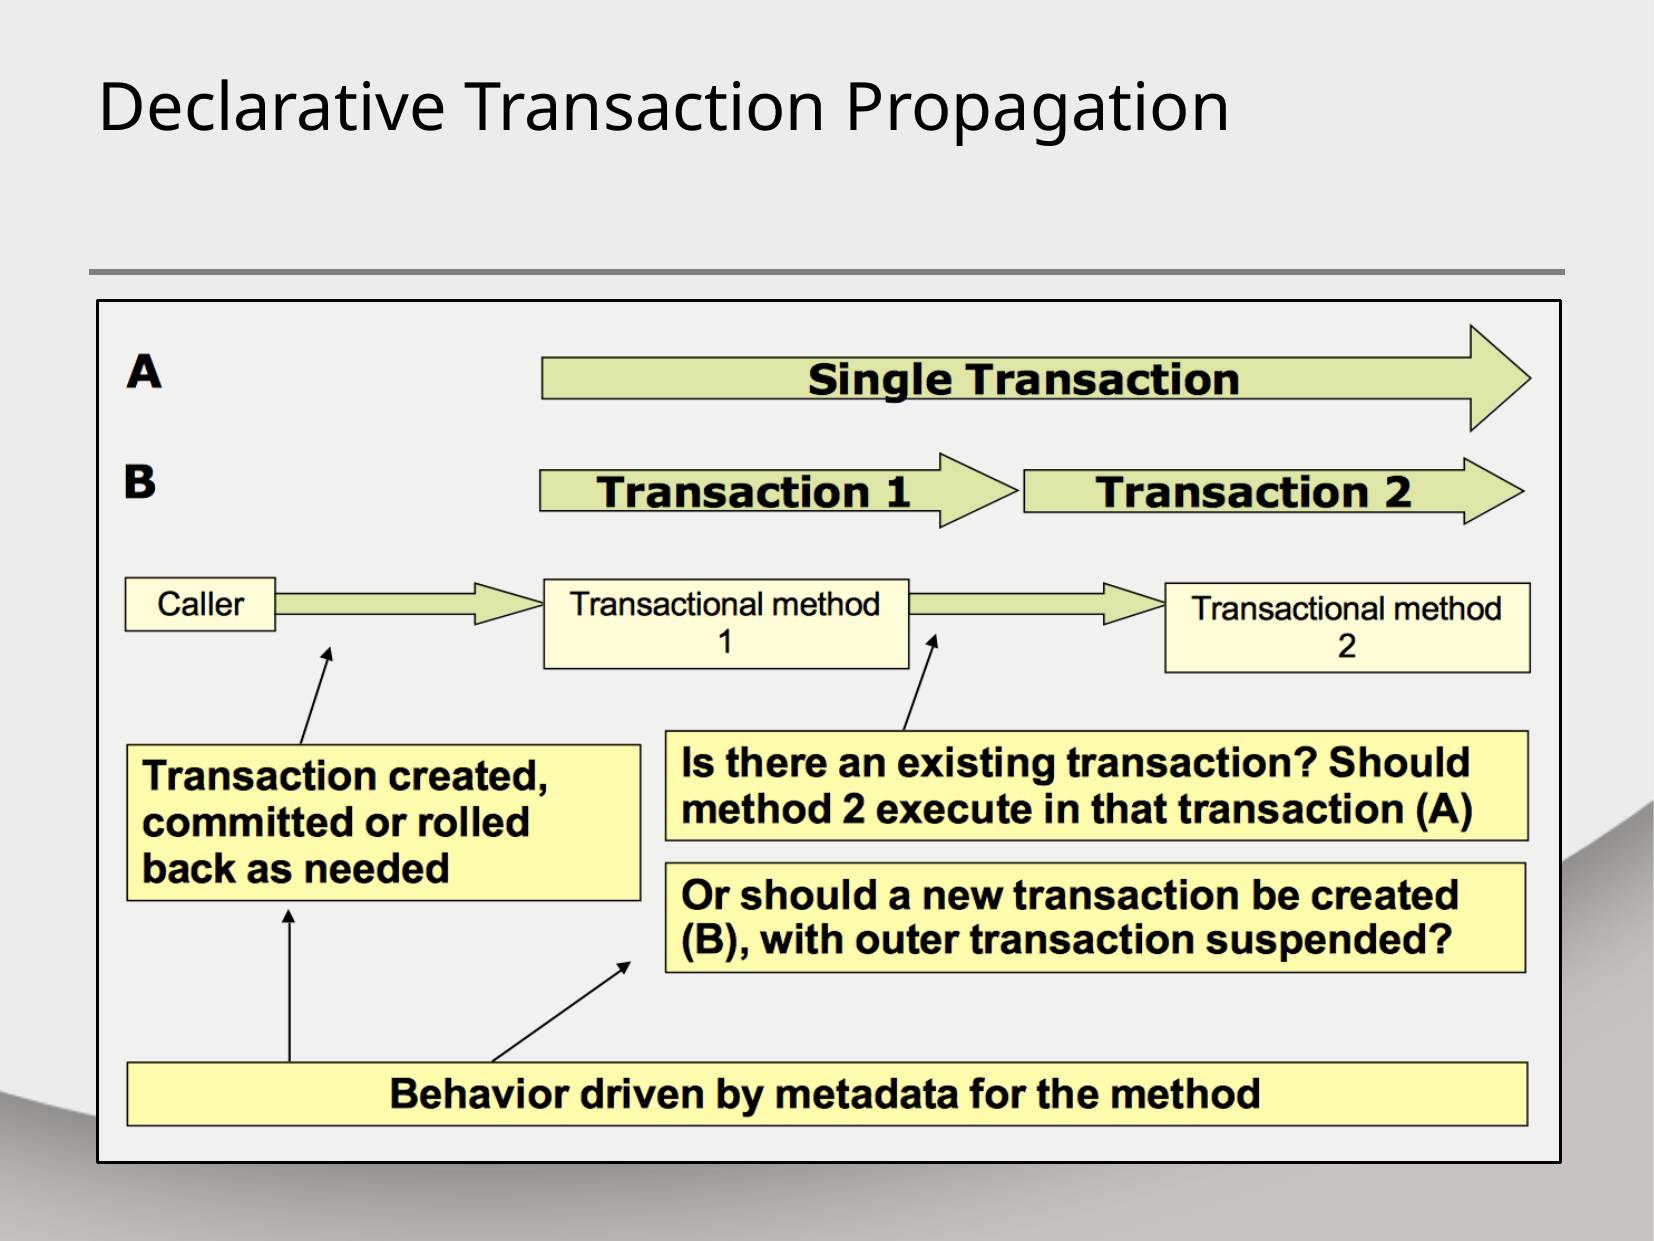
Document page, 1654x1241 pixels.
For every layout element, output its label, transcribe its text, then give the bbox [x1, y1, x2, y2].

title Declarative Transaction Propagation [97, 75, 1561, 226]
picture [0, 0, 1654, 1241]
